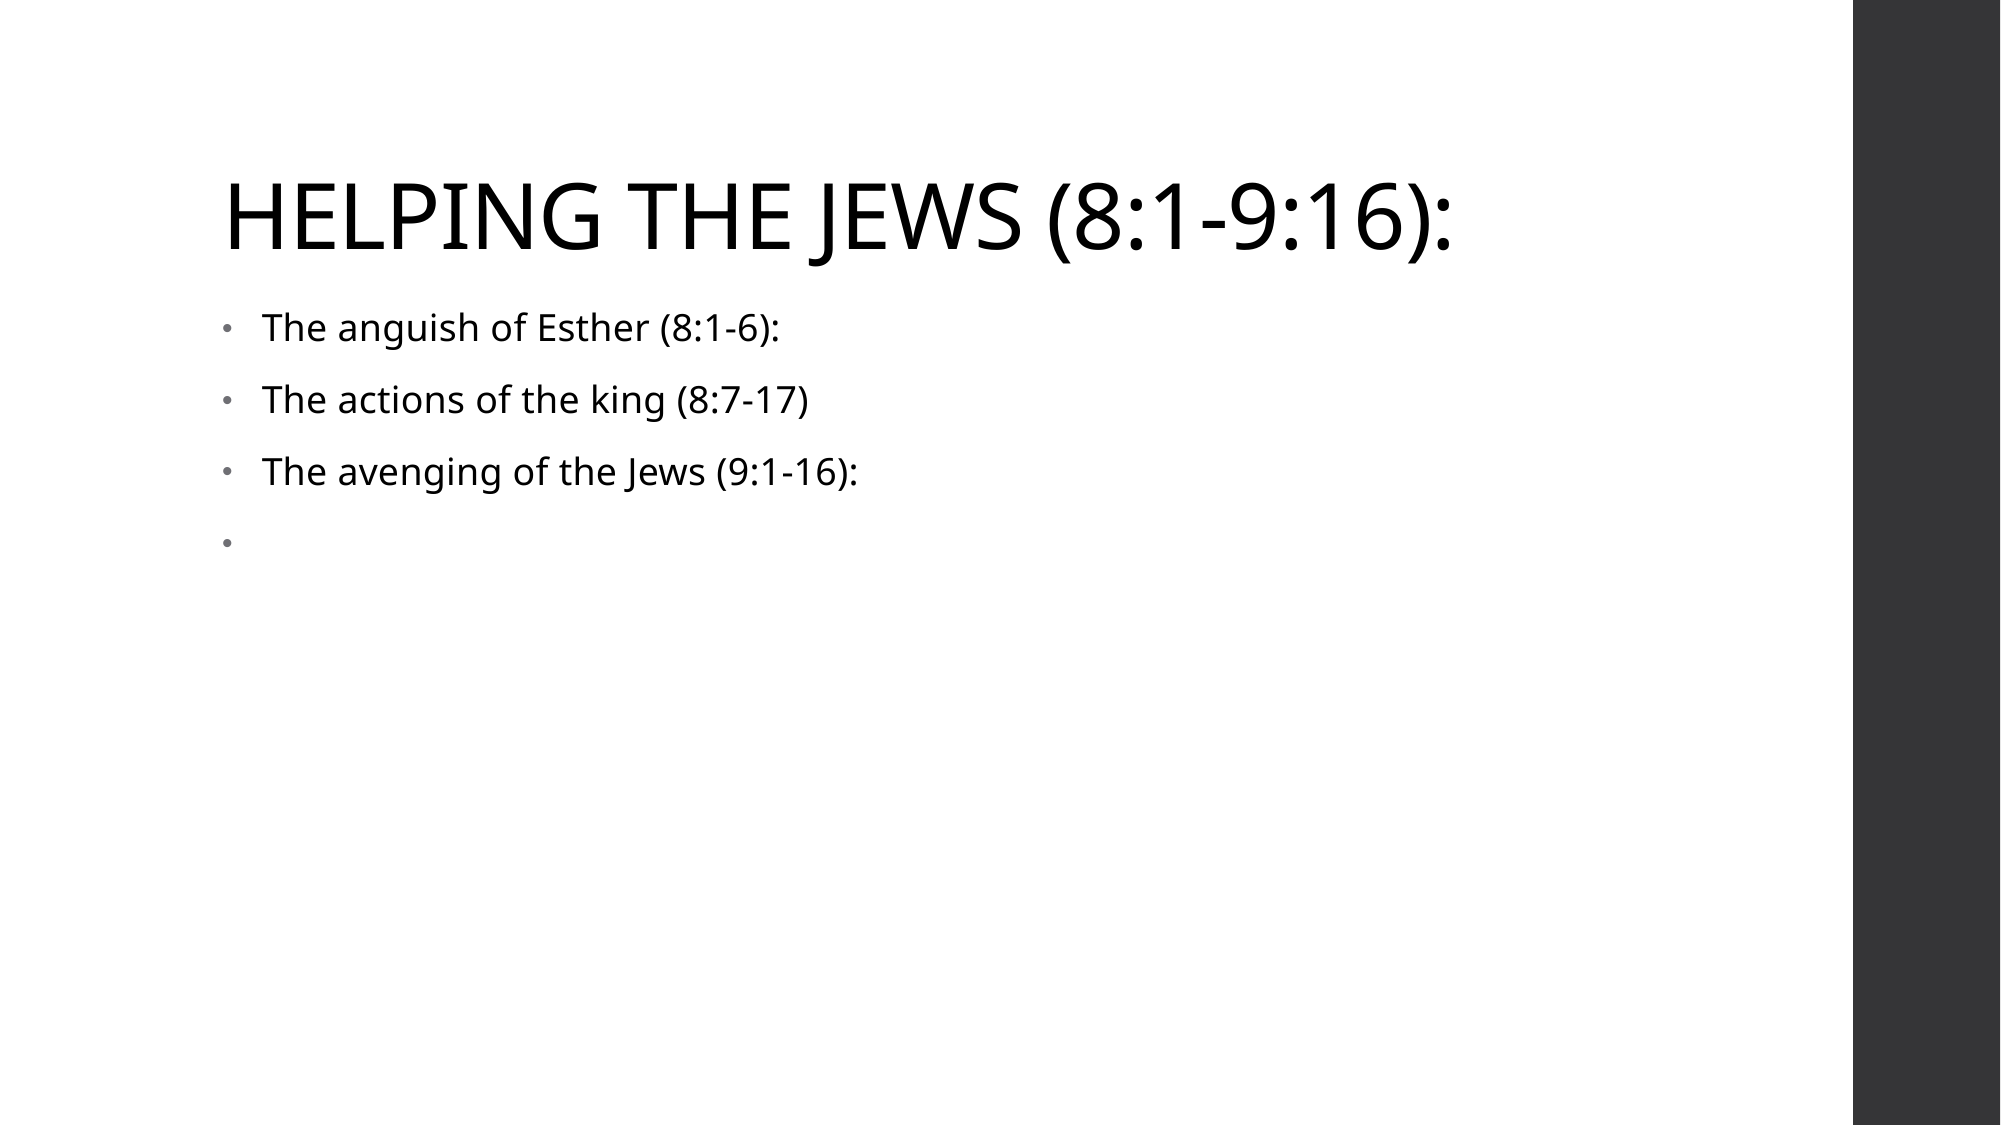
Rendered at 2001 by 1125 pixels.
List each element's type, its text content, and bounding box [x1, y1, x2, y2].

list The anguish of Esther (8:1-6): The actions of the king (8:7-17) The avenging of the Jews (9:1-16): [206, 299, 1617, 1014]
title HELPING THE JEWS (8:1-9:16): [206, 60, 1797, 278]
